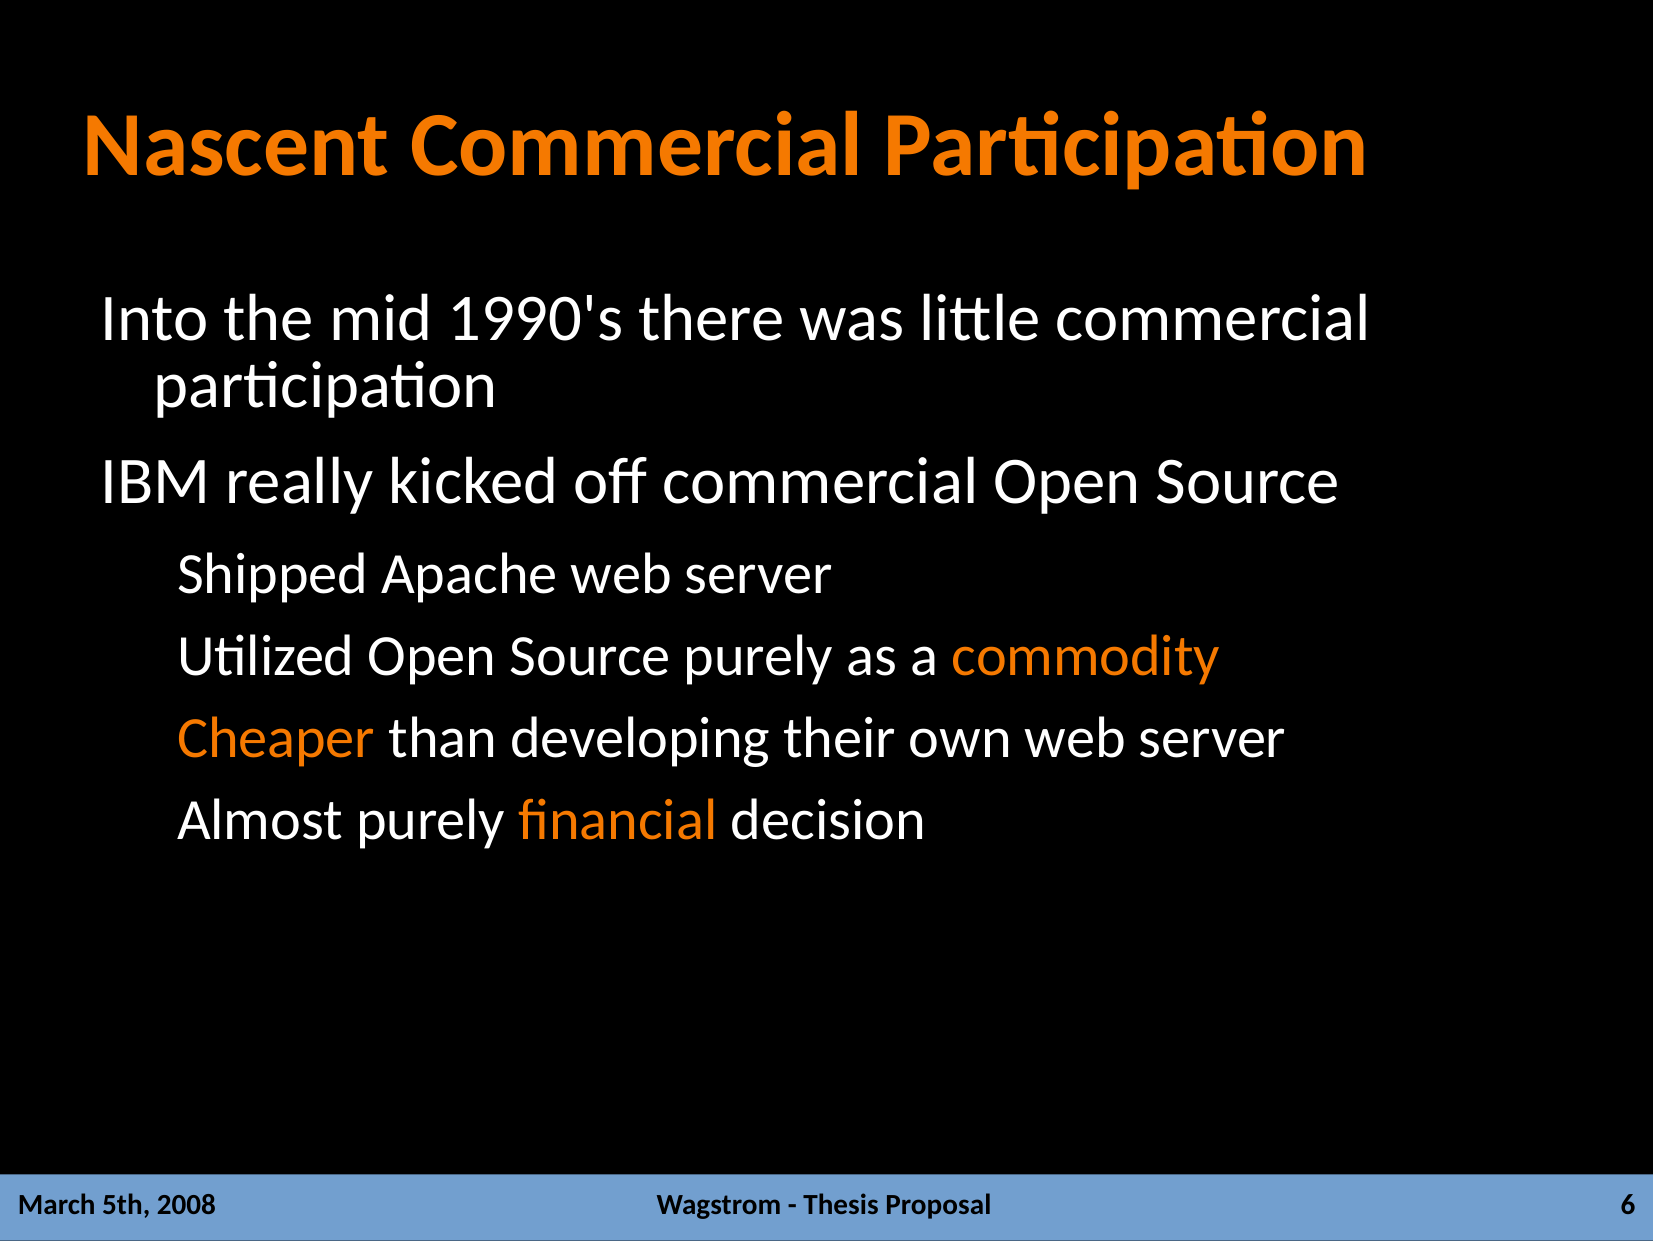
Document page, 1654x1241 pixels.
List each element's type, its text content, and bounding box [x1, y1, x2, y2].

list Into the mid 1990's there was little commercial participation IBM really kicked off commercial Open Source Shipped Apache web server Utilized Open Source purely as a commodity Cheaper than developing their own web server Almost purely financial decision [82, 290, 1571, 1095]
title Nascent Commercial Participation [82, 56, 1571, 250]
